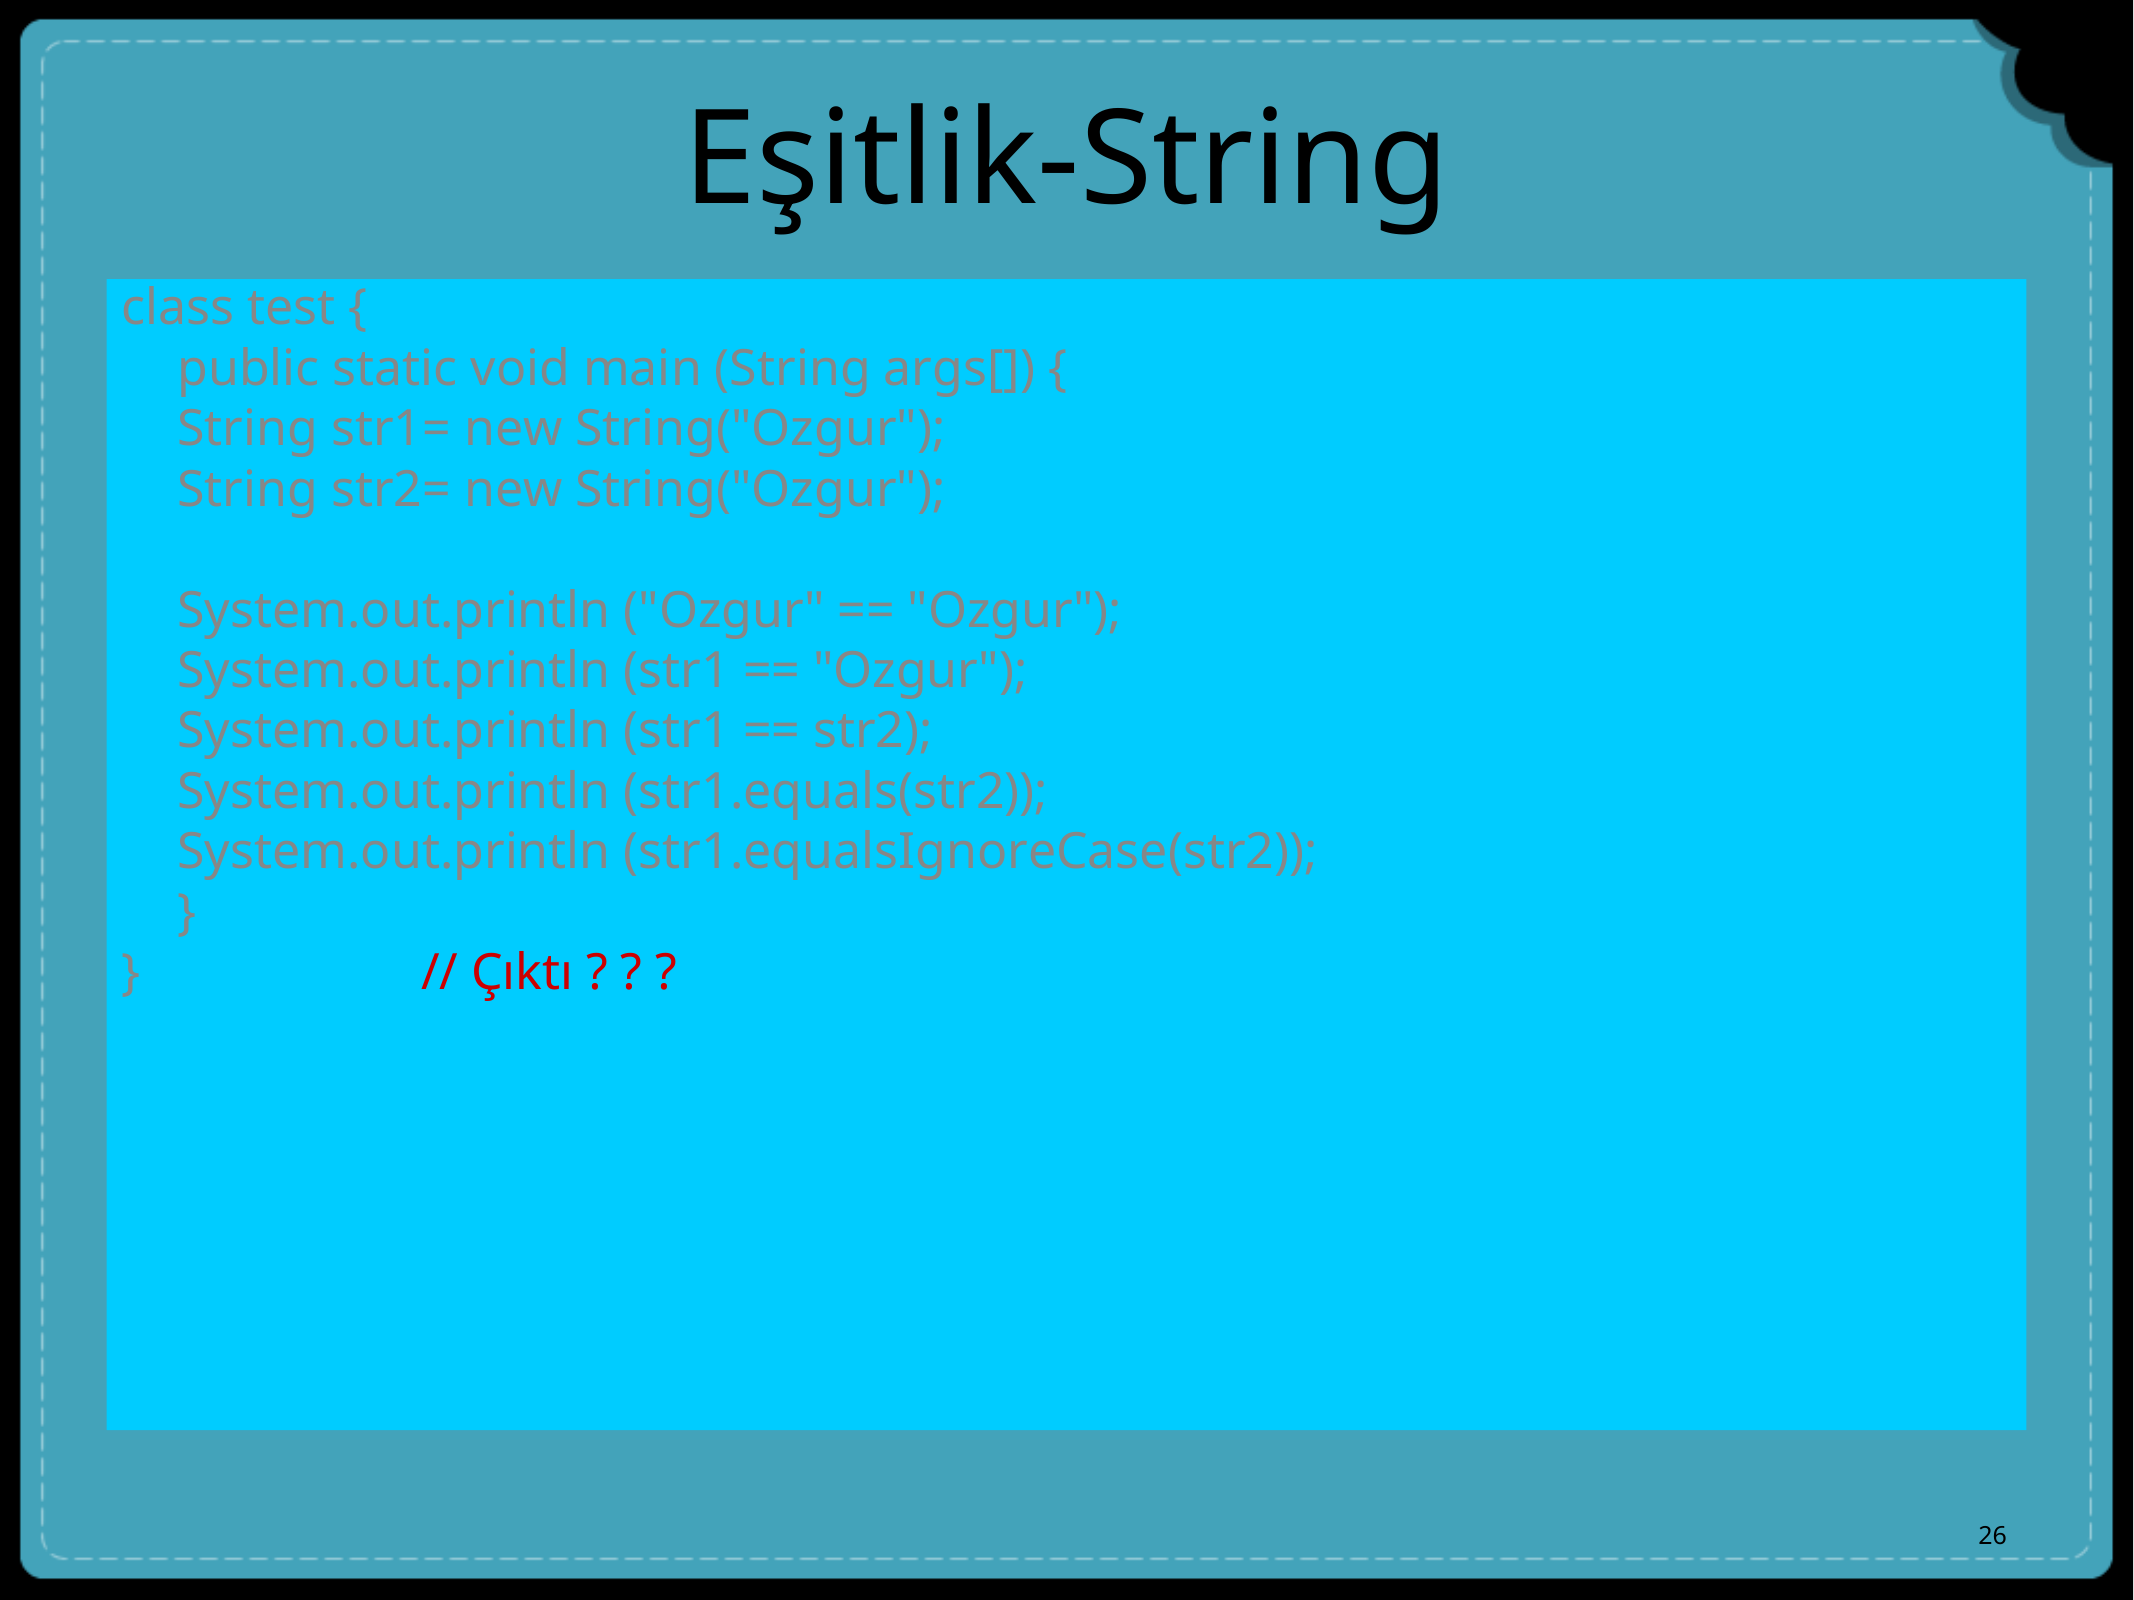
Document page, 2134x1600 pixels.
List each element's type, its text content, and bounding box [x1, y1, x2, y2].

title Eşitlik-String [106, 64, 2027, 279]
list class test { public static void main (String args[]) { String str1= new String("Ozgur"); String str2= new String("Ozgur"); System.out.println ("Ozgur" == "Ozgur"); System.out.println (str1 == "Ozgur"); System.out.println (str1 == str2); System.out.println (str1.equals(str2)); System.out.println (str1.equalsIgnoreCase(str2)); } } // Çıktı ? ? ? [106, 279, 2027, 1431]
picture [0, 0, 2134, 1600]
